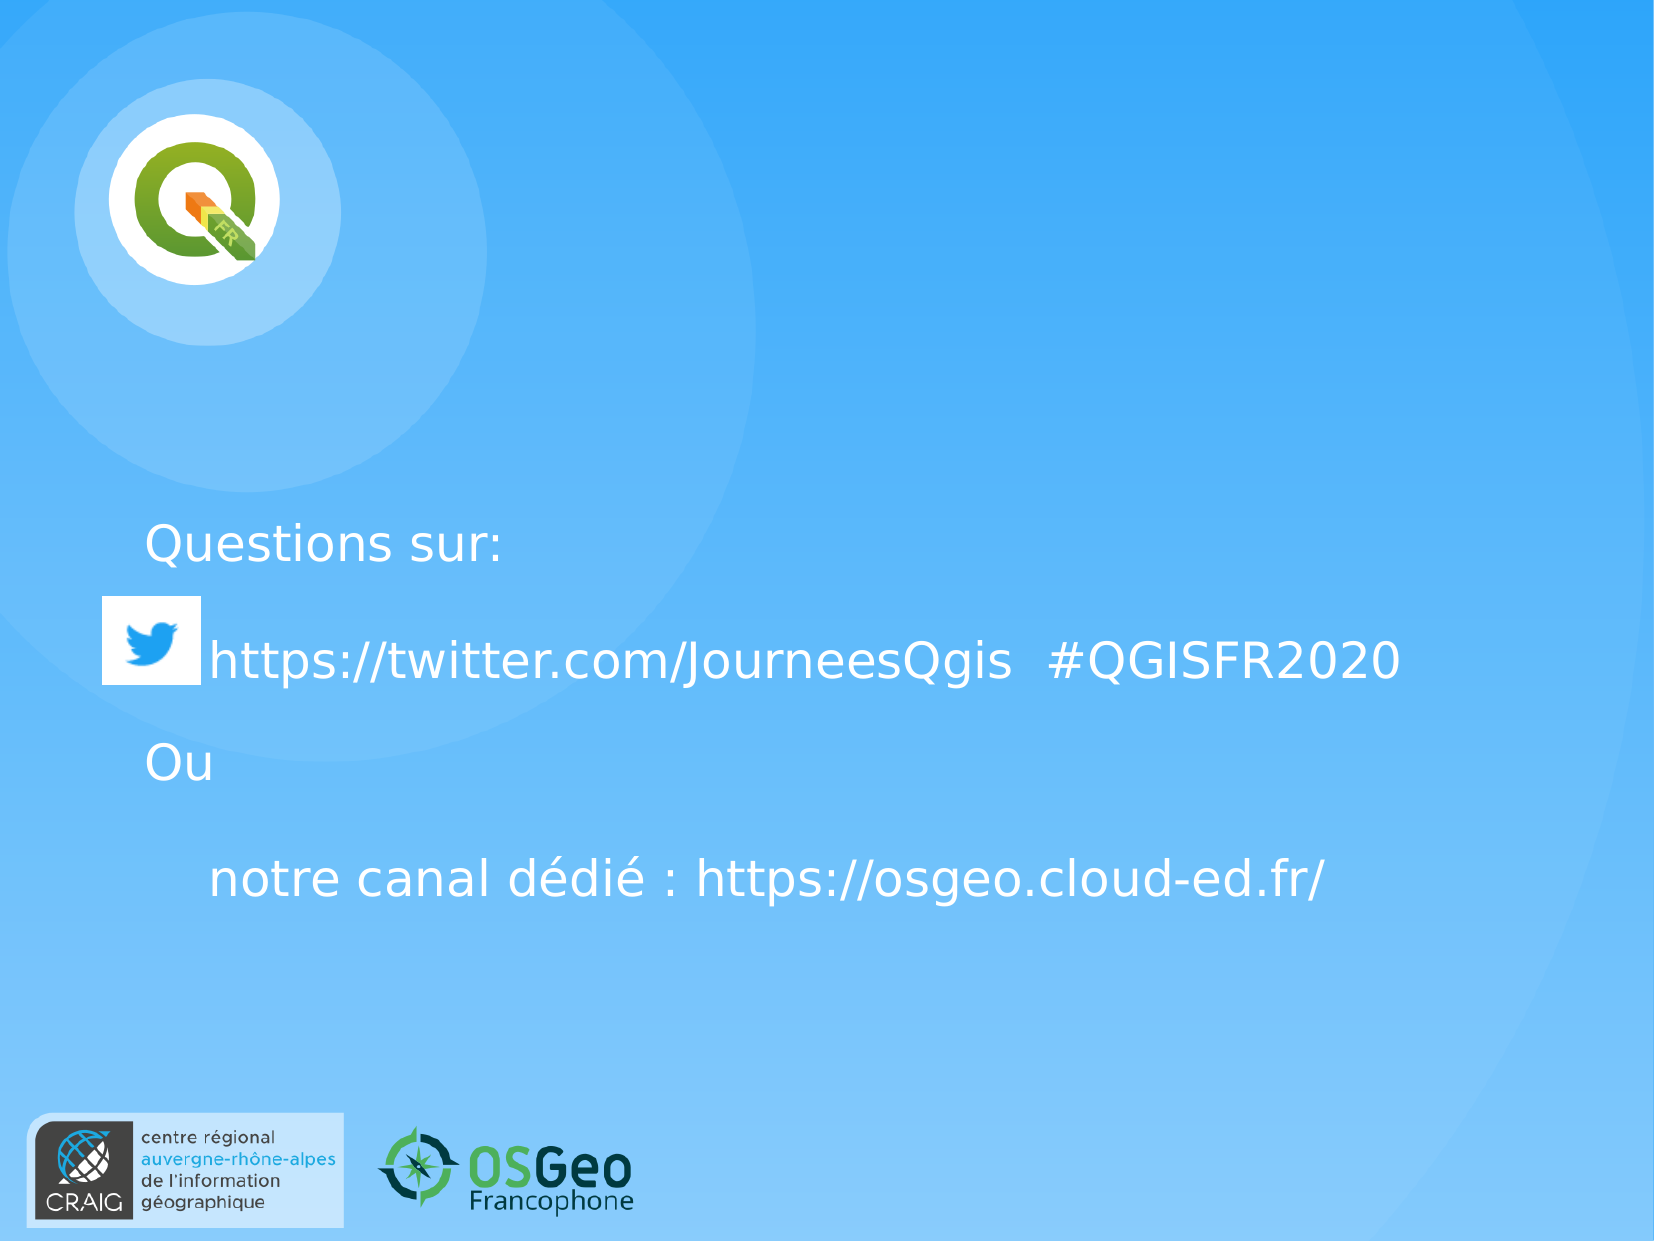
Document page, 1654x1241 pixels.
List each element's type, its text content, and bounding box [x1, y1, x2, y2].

picture [0, 0, 1654, 1241]
text_box Questions sur: https://twitter.com/JourneesQgis #QGISFR2020 Ou notre canal dédié : https://osgeo.cloud-ed.fr/ [129, 507, 1654, 1003]
